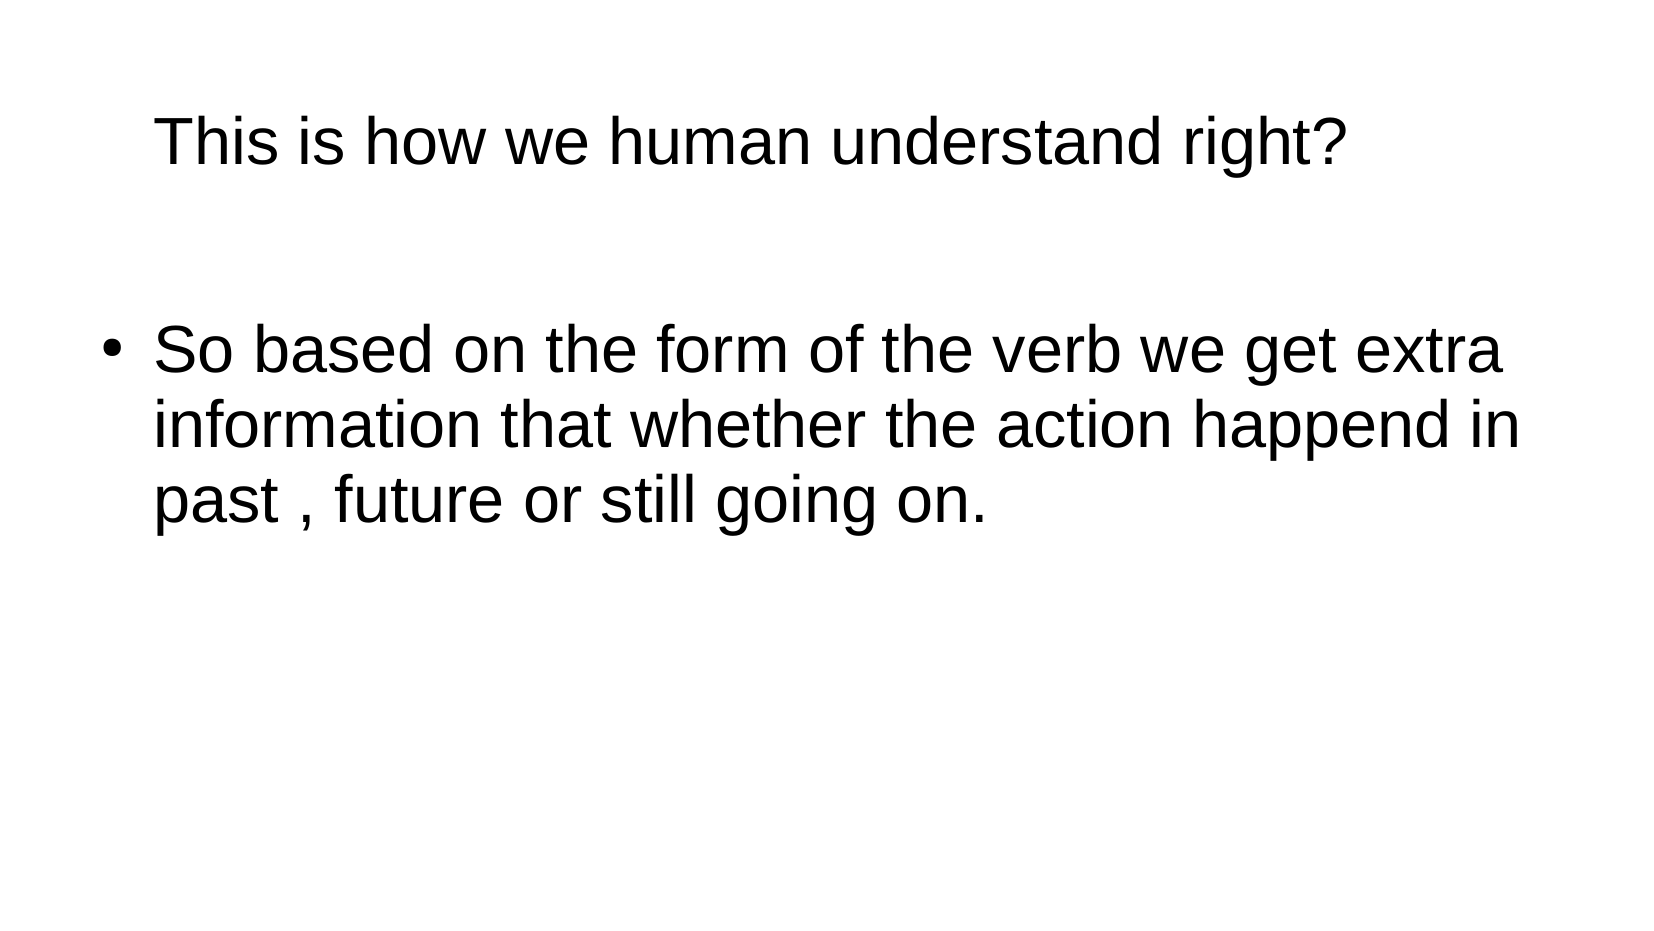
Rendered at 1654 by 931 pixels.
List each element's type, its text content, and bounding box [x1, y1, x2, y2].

list This is how we human understand right? So based on the form of the verb we get extra information that whether the action happend in past , future or still going on. [82, 103, 1571, 883]
